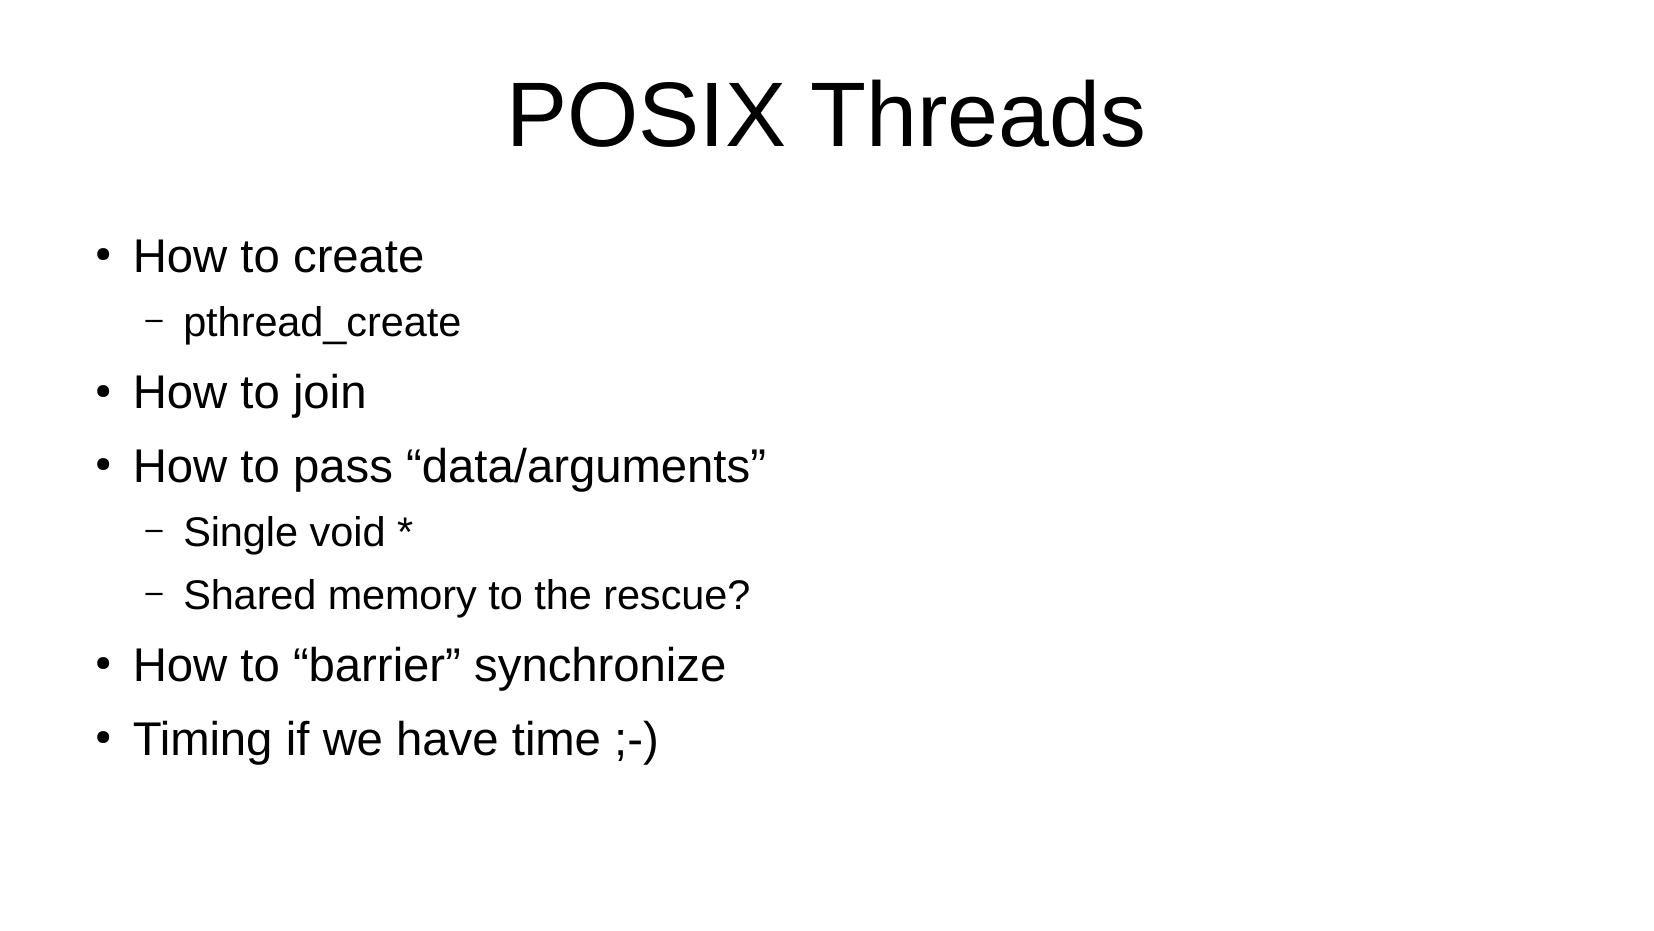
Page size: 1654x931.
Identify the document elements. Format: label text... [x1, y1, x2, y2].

title POSIX Threads [82, 37, 1571, 193]
list How to create pthread_create How to join How to pass “data/arguments” Single void * Shared memory to the rescue? How to “barrier” synchronize Timing if we have time ;-) [82, 229, 1571, 769]
